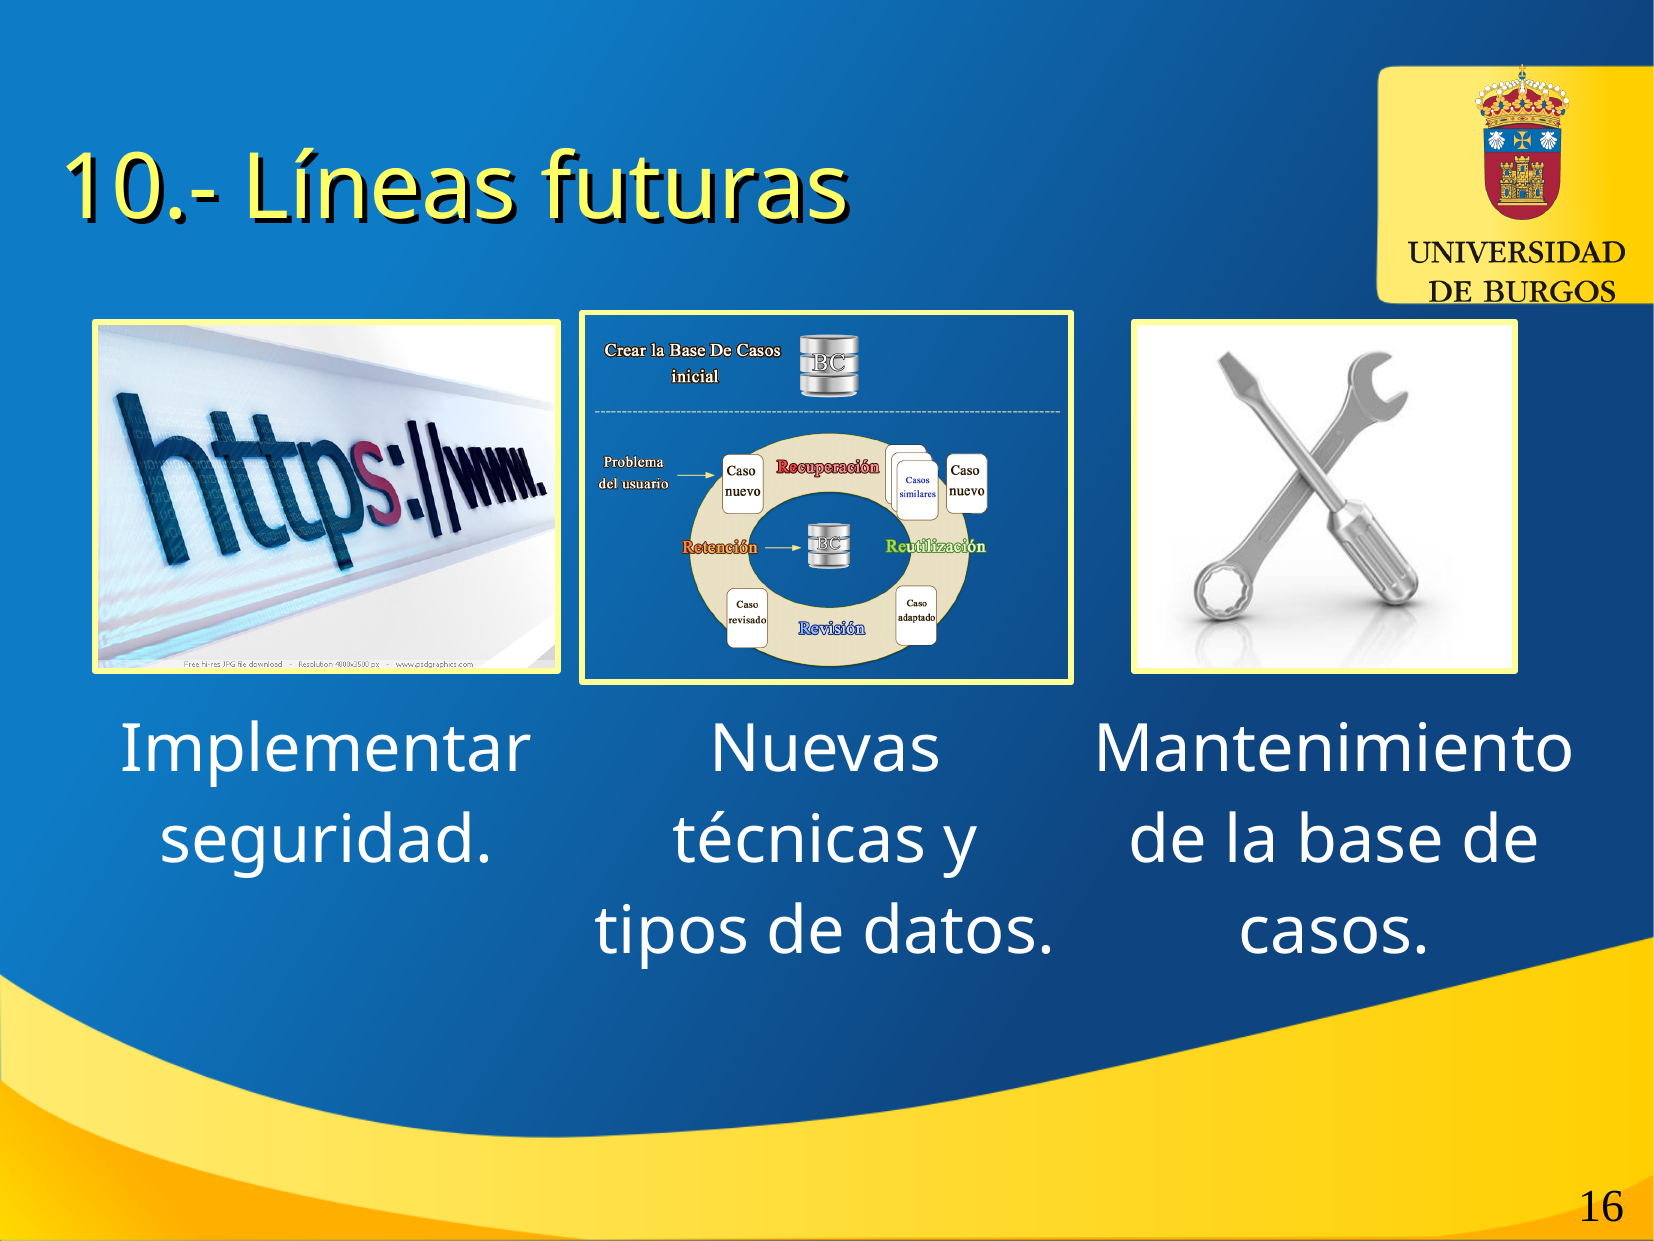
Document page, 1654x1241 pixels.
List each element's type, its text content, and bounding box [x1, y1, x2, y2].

list Implementar seguridad. [88, 700, 564, 1044]
title 10.- Líneas futuras [59, 70, 1335, 296]
list Nuevas técnicas y tipos de datos. [587, 700, 1064, 1044]
list Mantenimiento de la base de casos. [1081, 700, 1589, 1044]
picture [0, 0, 1654, 1241]
